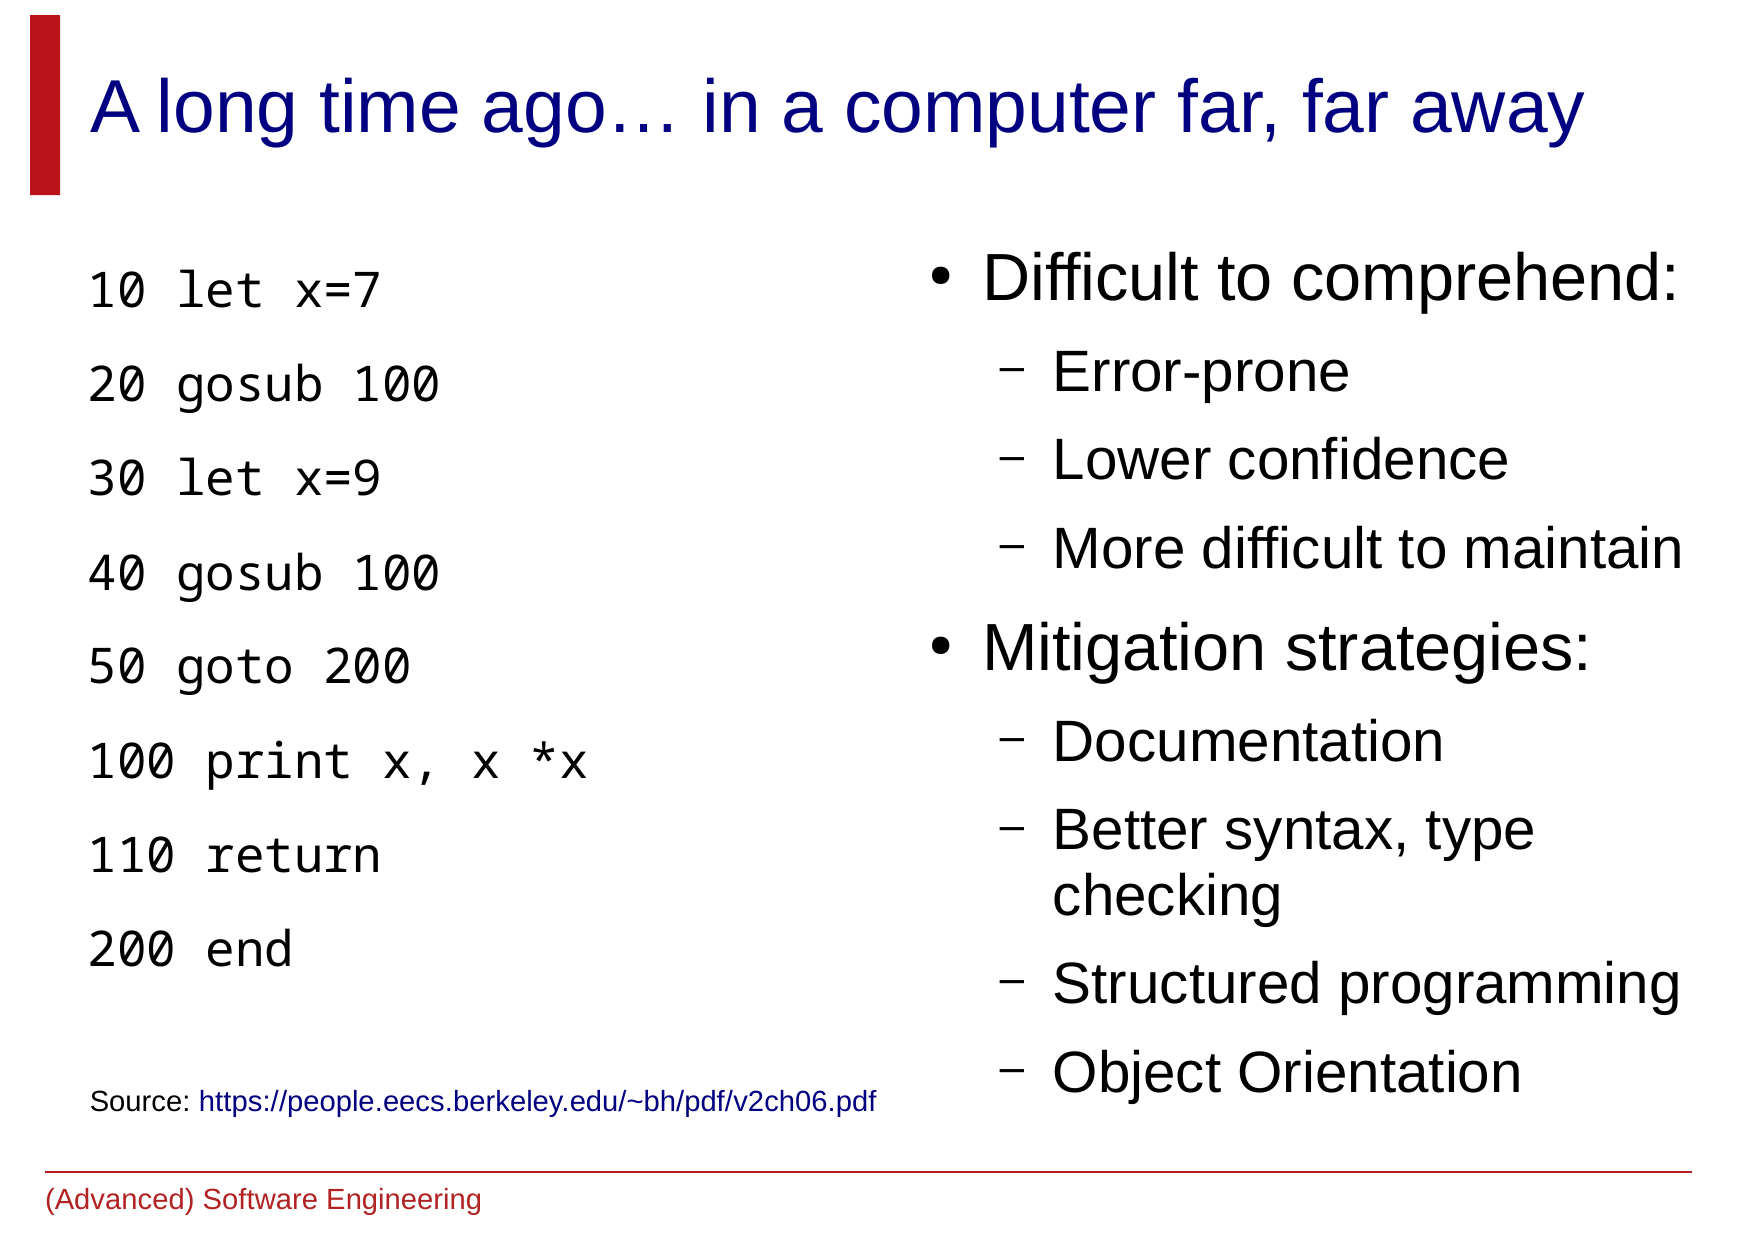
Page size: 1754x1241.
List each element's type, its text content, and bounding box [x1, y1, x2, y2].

title A long time ago… in a computer far, far away [90, 17, 1696, 196]
list Difficult to comprehend: Error-prone Lower confidence More difficult to maintain Mitigation strategies: Documentation Better syntax, type checking Structured programming Object Orientation [911, 240, 1696, 1130]
text_box Source: https://people.eecs.berkeley.edu/~bh/pdf/v2ch06.pdf [75, 1077, 901, 1126]
list 10 let x=7 20 gosub 100 30 let x=9 40 gosub 100 50 goto 200 100 print x, x *x 110 return 200 end [87, 255, 873, 991]
